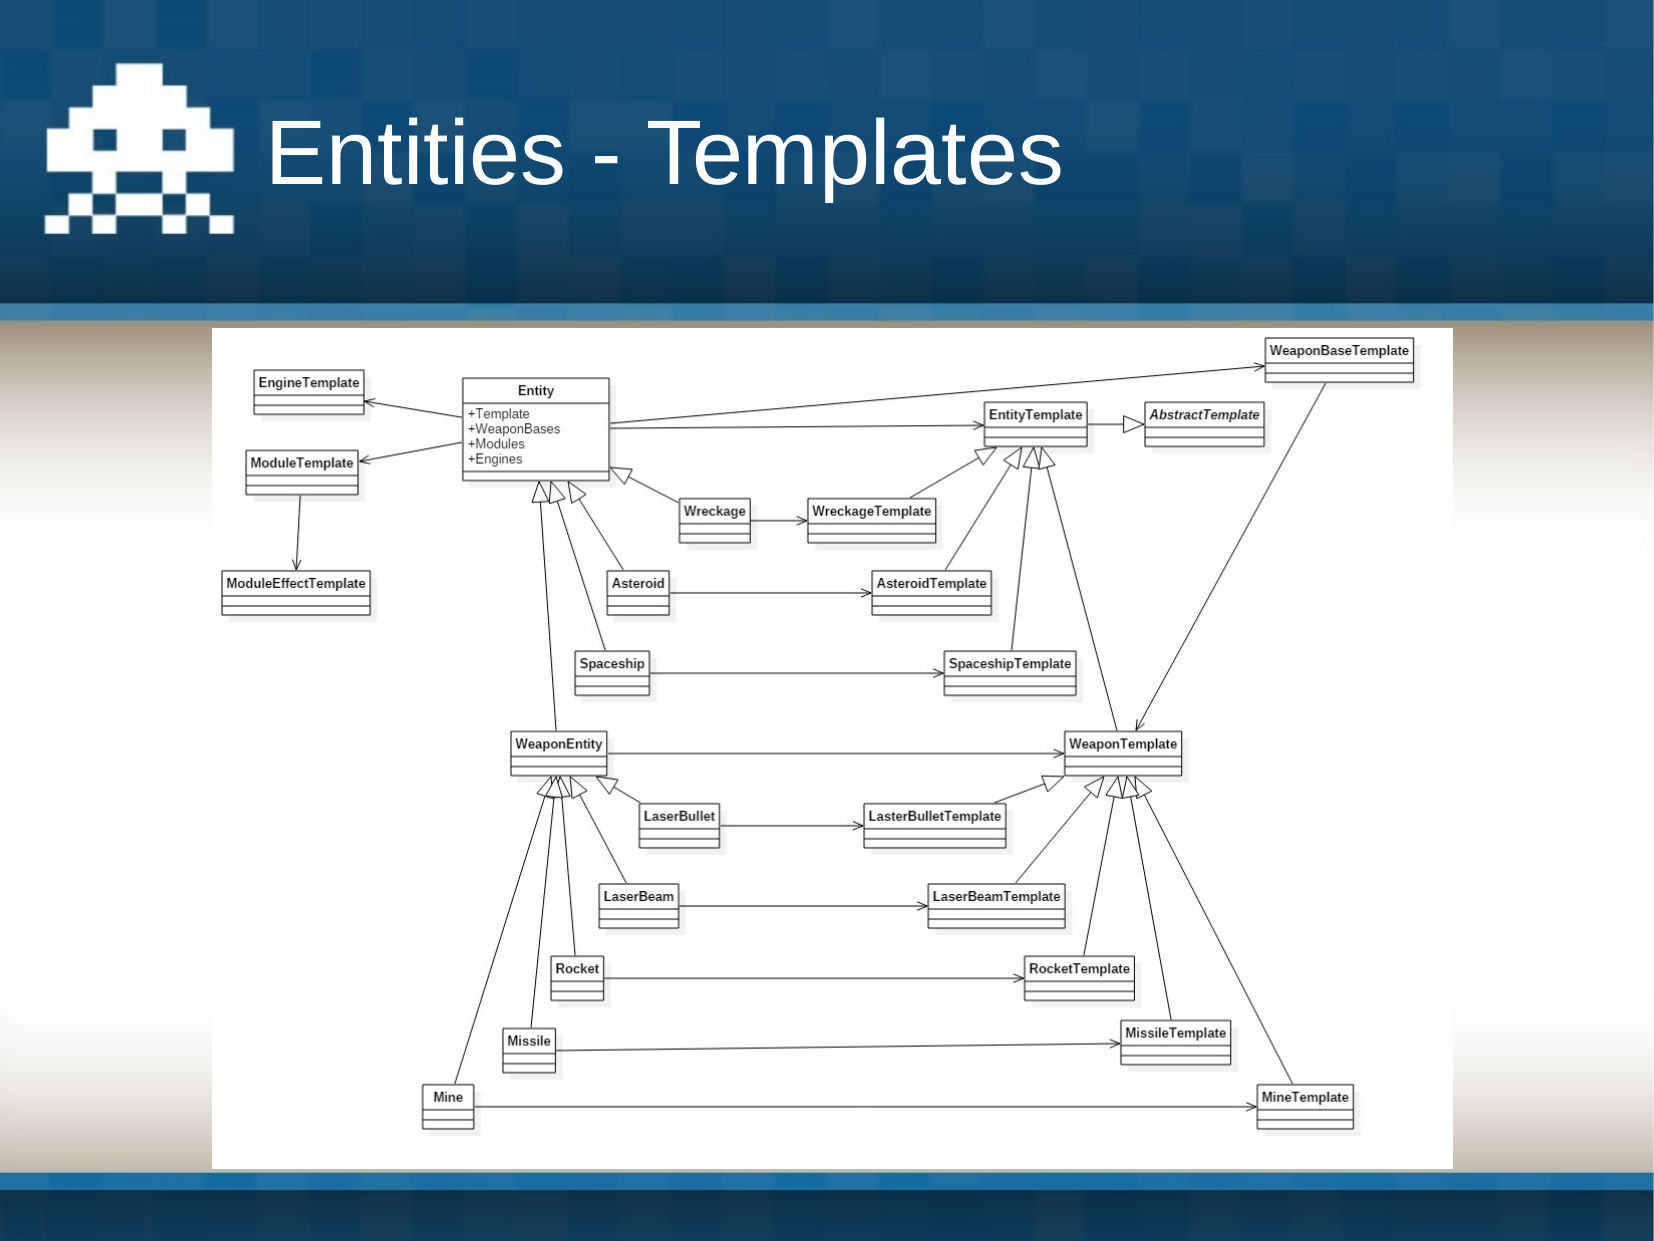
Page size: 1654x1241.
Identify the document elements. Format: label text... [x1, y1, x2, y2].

title Entities - Templates [265, 49, 1571, 257]
picture [0, 0, 1654, 1241]
